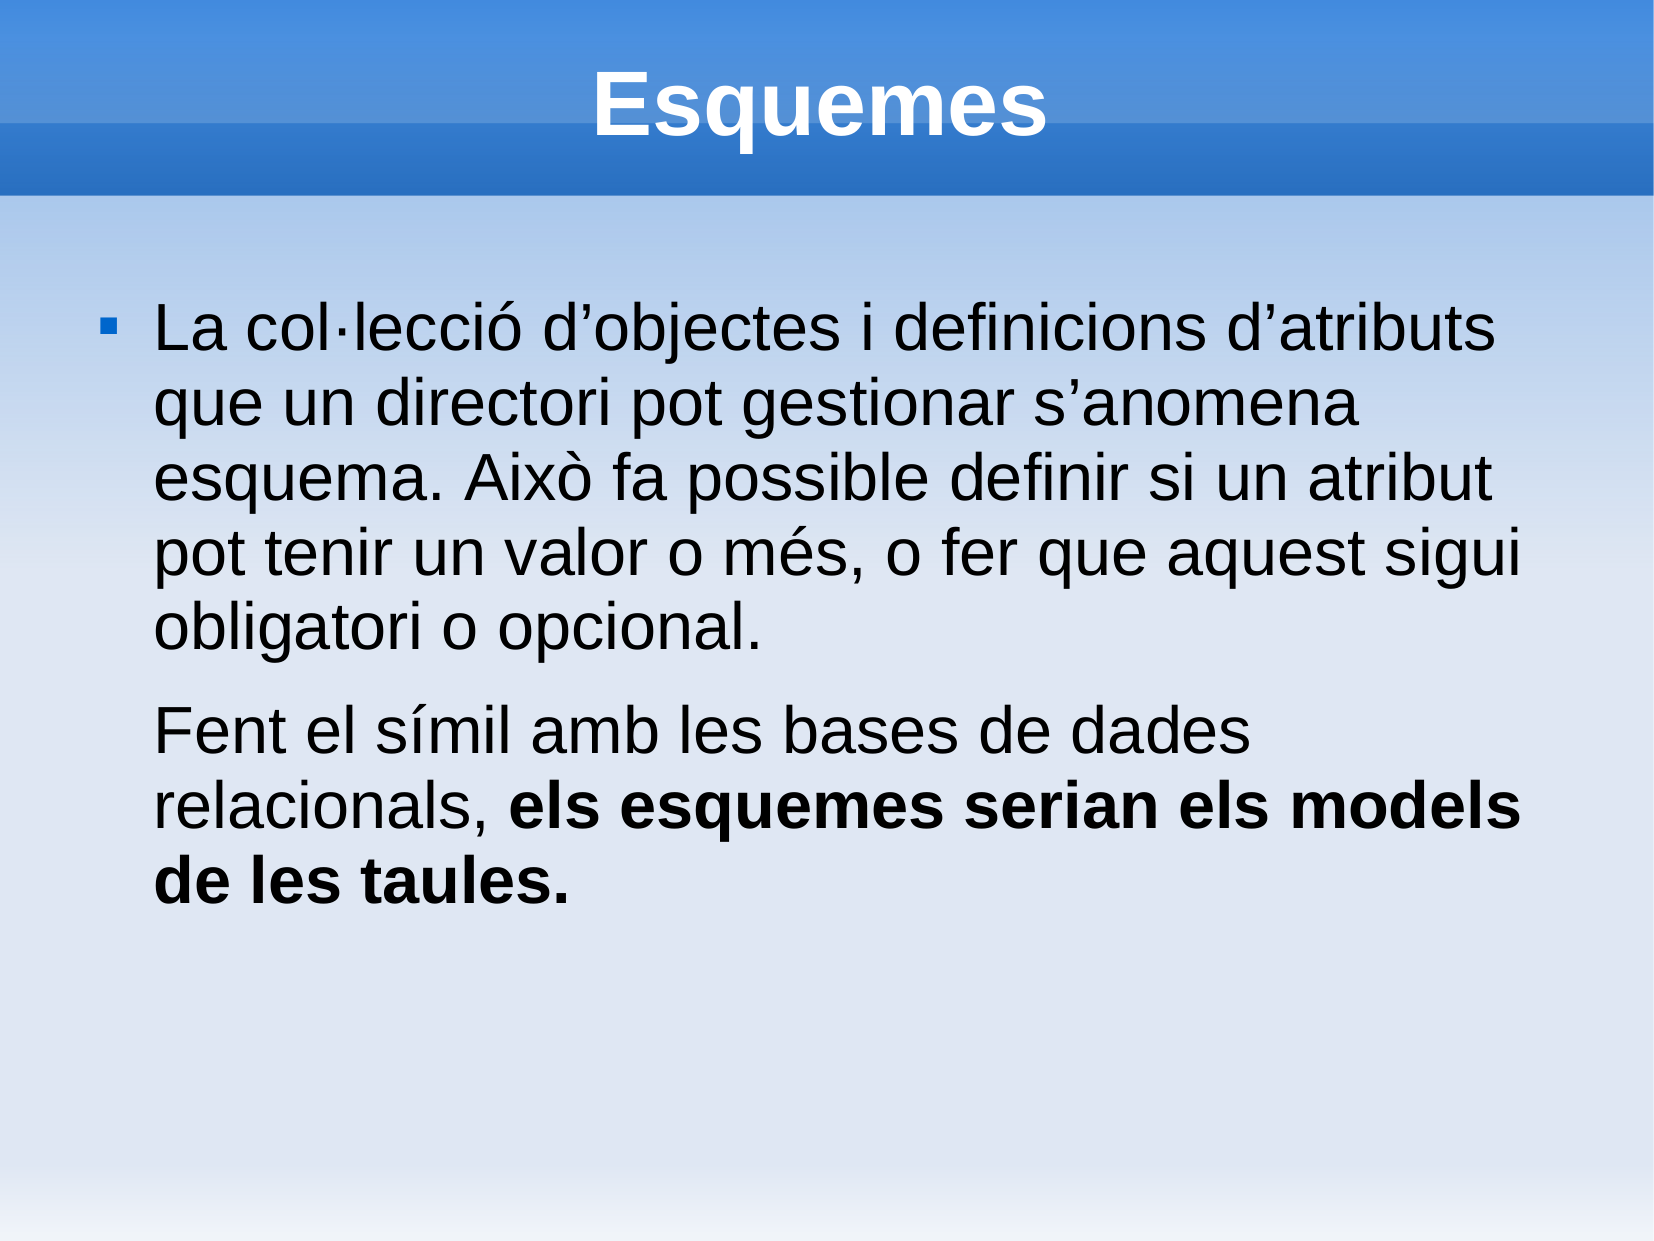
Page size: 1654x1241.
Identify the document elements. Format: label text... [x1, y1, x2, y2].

list La col·lecció d’objectes i definicions d’atributs que un directori pot gestionar s’anomena esquema. Això fa possible definir si un atribut pot tenir un valor o més, o fer que aquest sigui obligatori o opcional. Fent el símil amb les bases de dades relacionals, els esquemes serian els models de les taules. [82, 290, 1571, 1109]
title Esquemes [76, 0, 1565, 208]
picture [0, 0, 1654, 1241]
